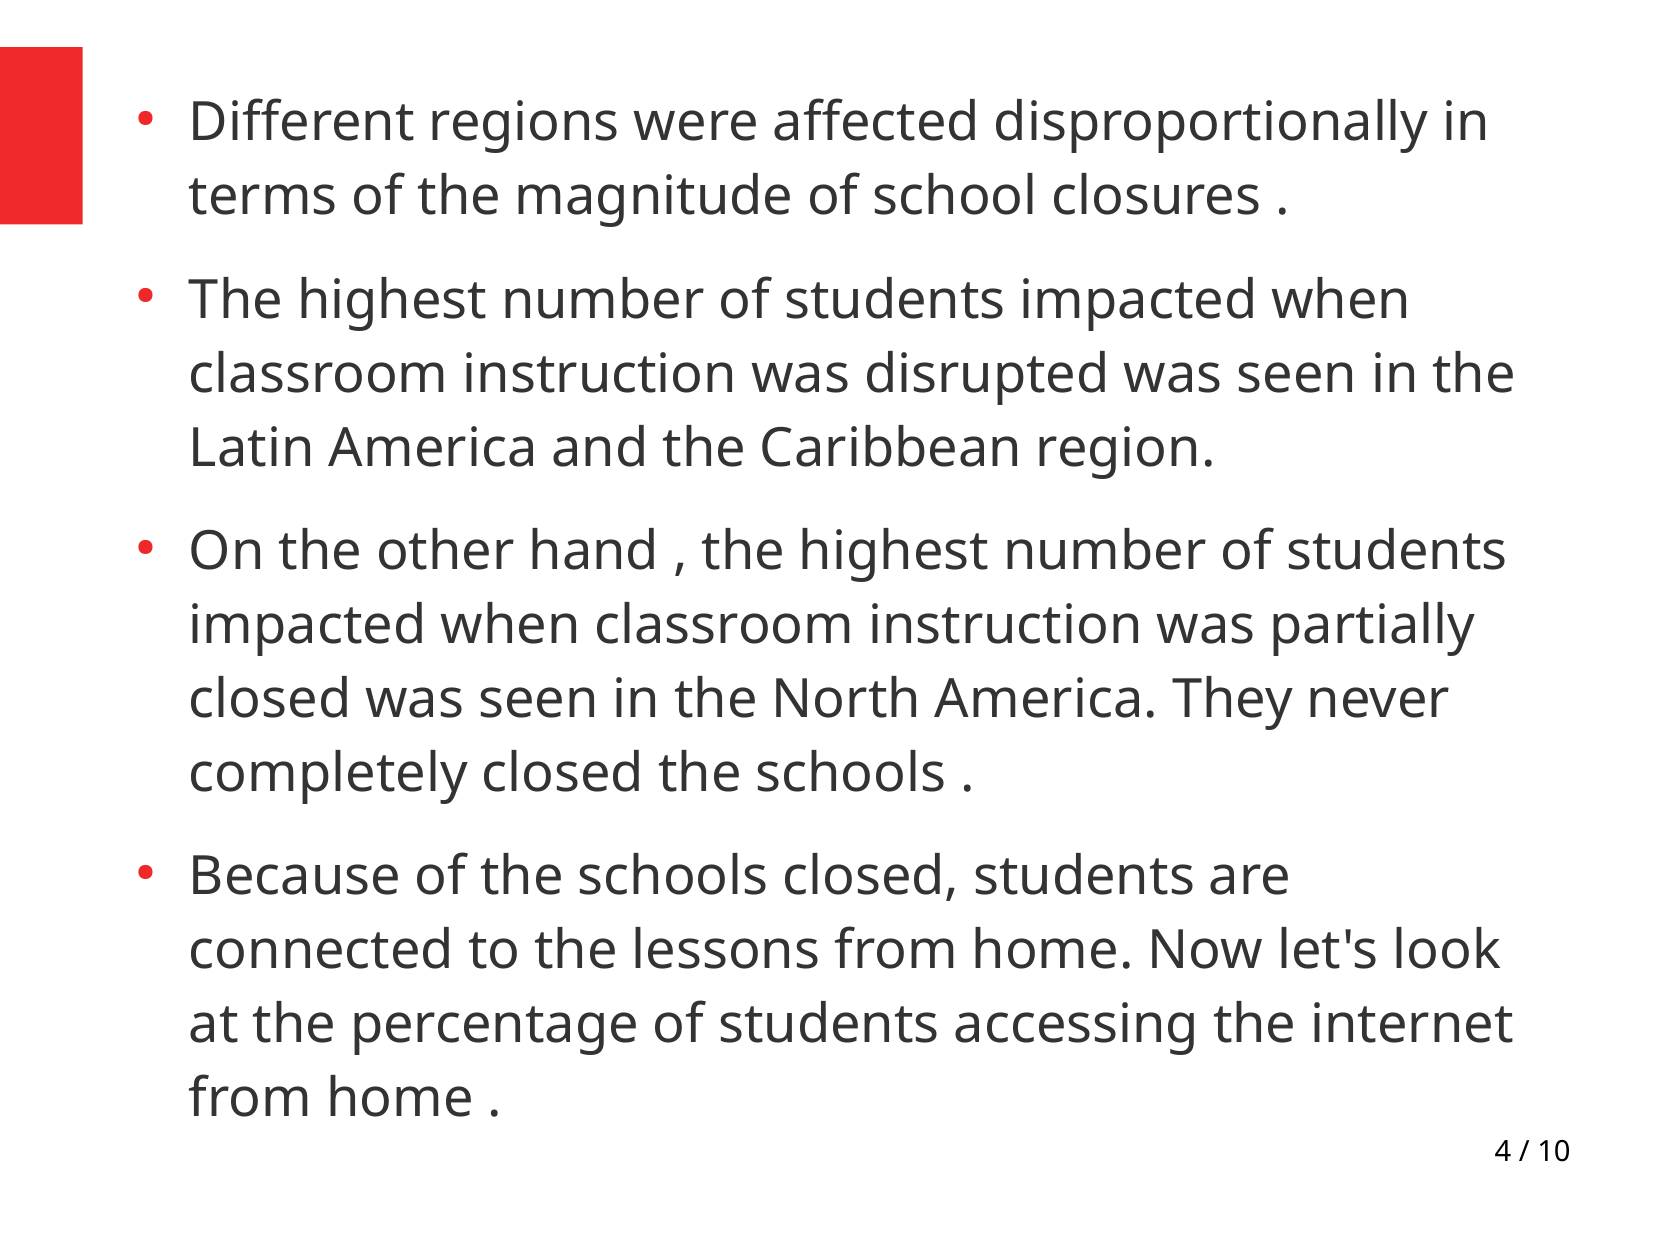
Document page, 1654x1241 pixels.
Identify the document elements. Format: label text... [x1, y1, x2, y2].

list Different regions were affected disproportionally in terms of the magnitude of school closures . The highest number of students impacted when classroom instruction was disrupted was seen in the Latin America and the Caribbean region. On the other hand , the highest number of students impacted when classroom instruction was partially closed was seen in the North America. They never completely closed the schools . Because of the schools closed, students are connected to the lessons from home. Now let's look at the percentage of students accessing the internet from home . [118, 82, 1536, 1169]
